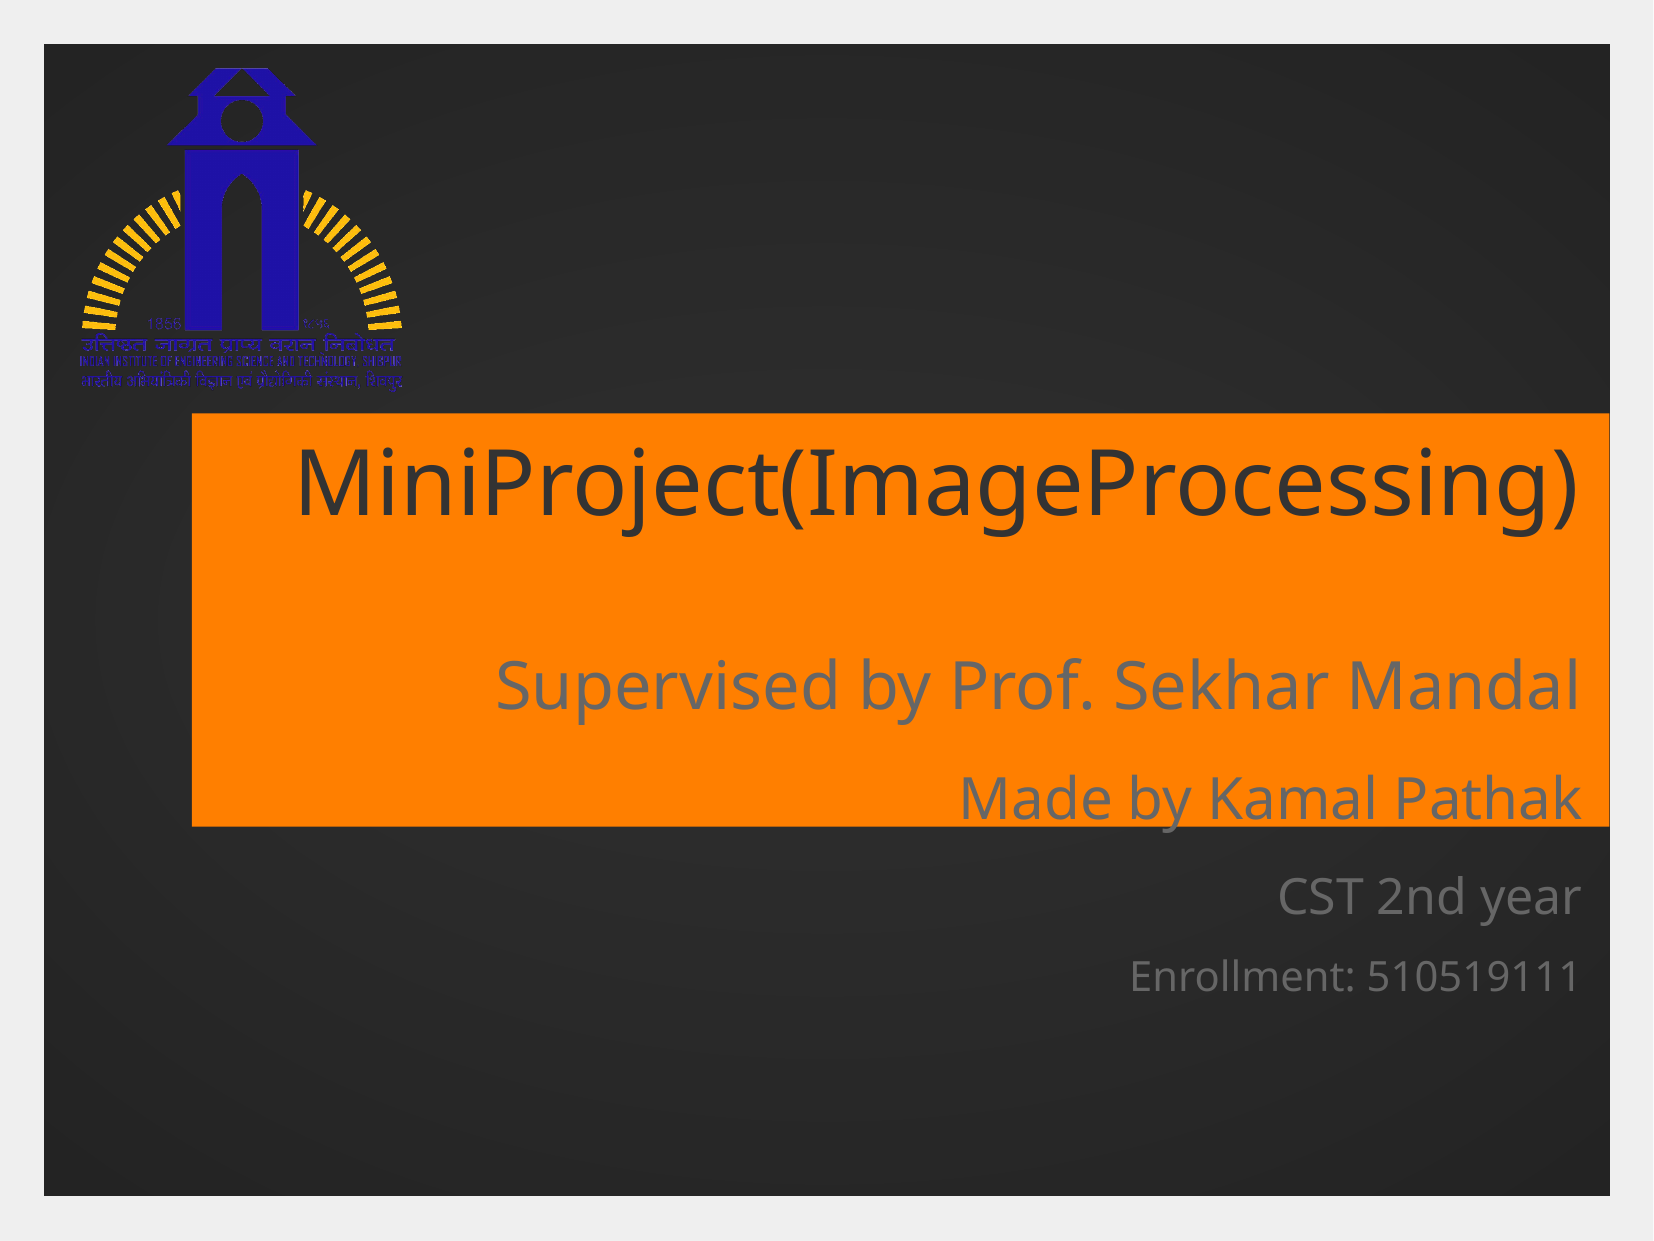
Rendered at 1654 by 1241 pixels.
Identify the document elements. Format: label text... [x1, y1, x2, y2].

title MiniProject(ImageProcessing) [221, 368, 1580, 591]
list Supervised by Prof. Sekhar Mandal Made by Kamal Pathak CST 2nd year Enrollment: 510519111 [224, 637, 1583, 1241]
picture [70, 58, 414, 402]
